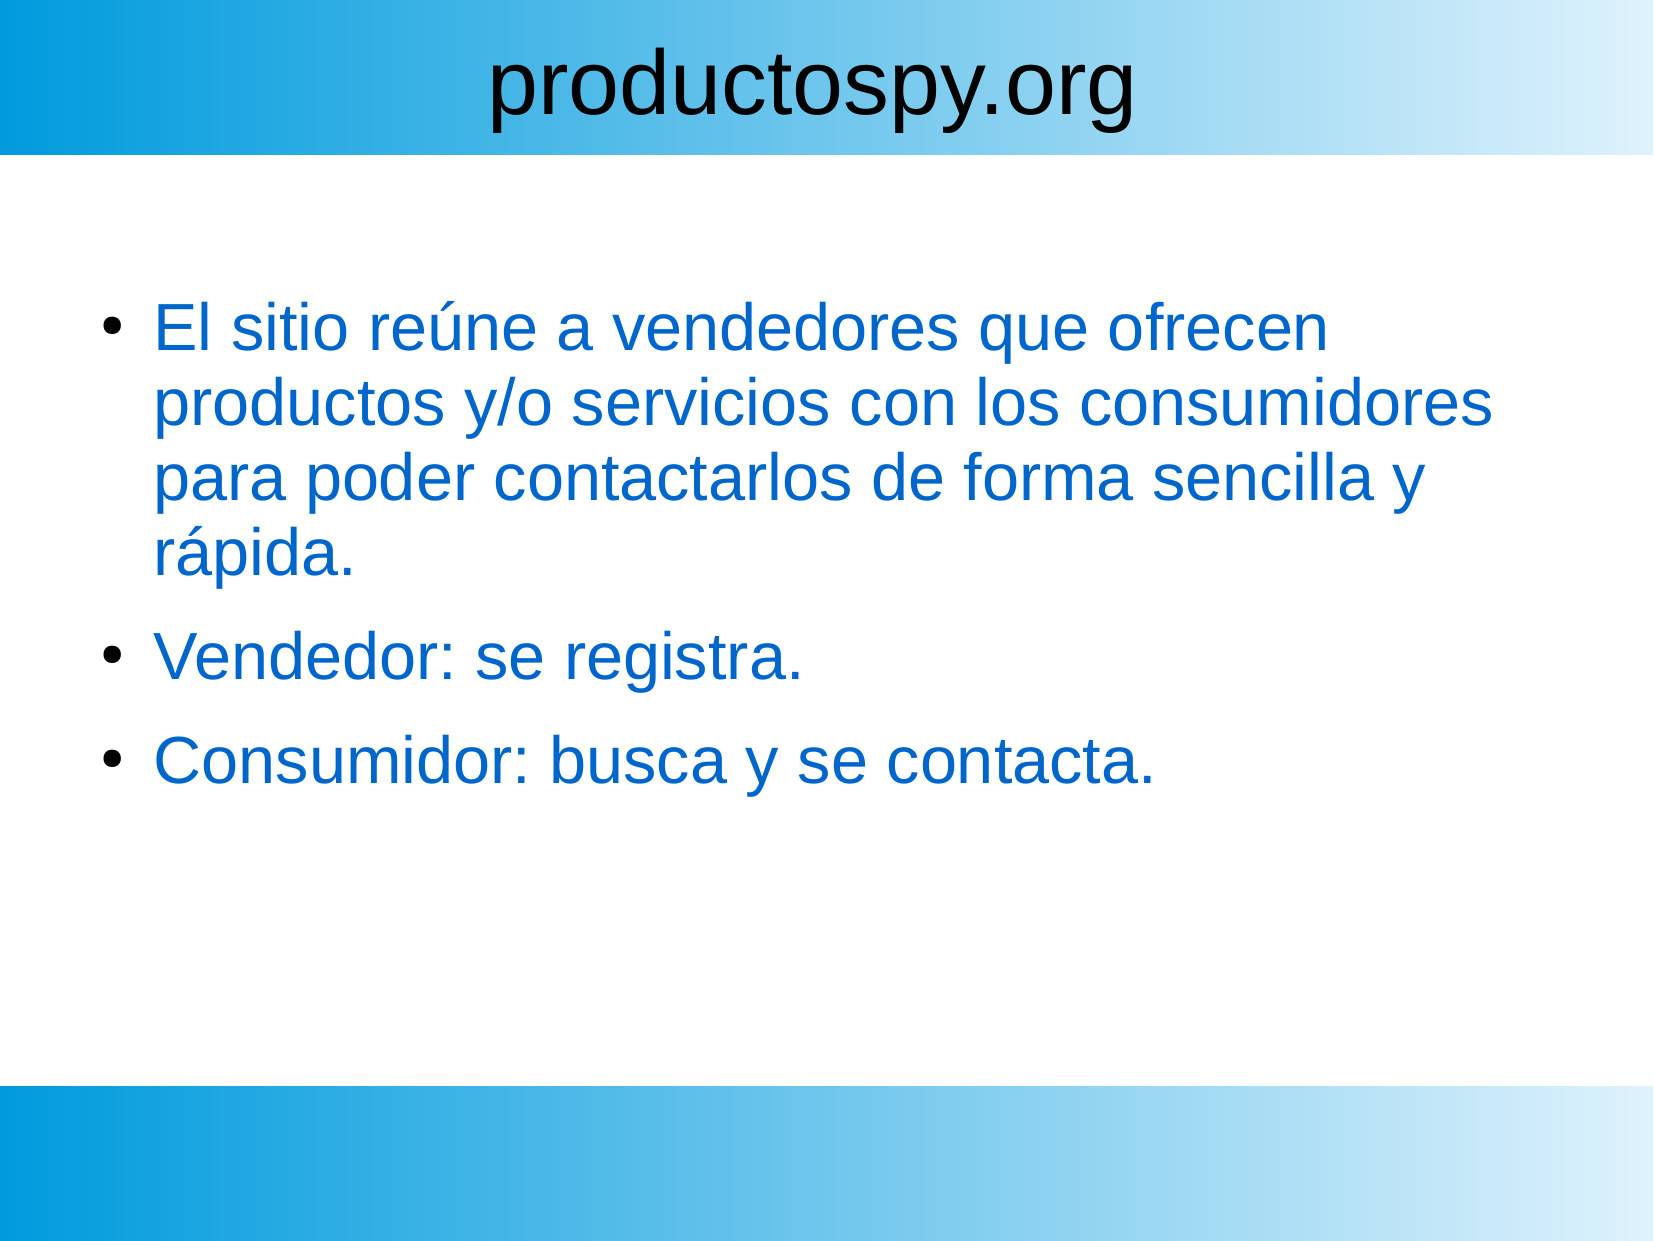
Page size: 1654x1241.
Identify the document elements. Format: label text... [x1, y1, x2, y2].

text_box productospy.org [472, 24, 1154, 142]
list El sitio reúne a vendedores que ofrecen productos y/o servicios con los consumidores para poder contactarlos de forma sencilla y rápida. Vendedor: se registra. Consumidor: busca y se contacta. [82, 290, 1571, 1010]
